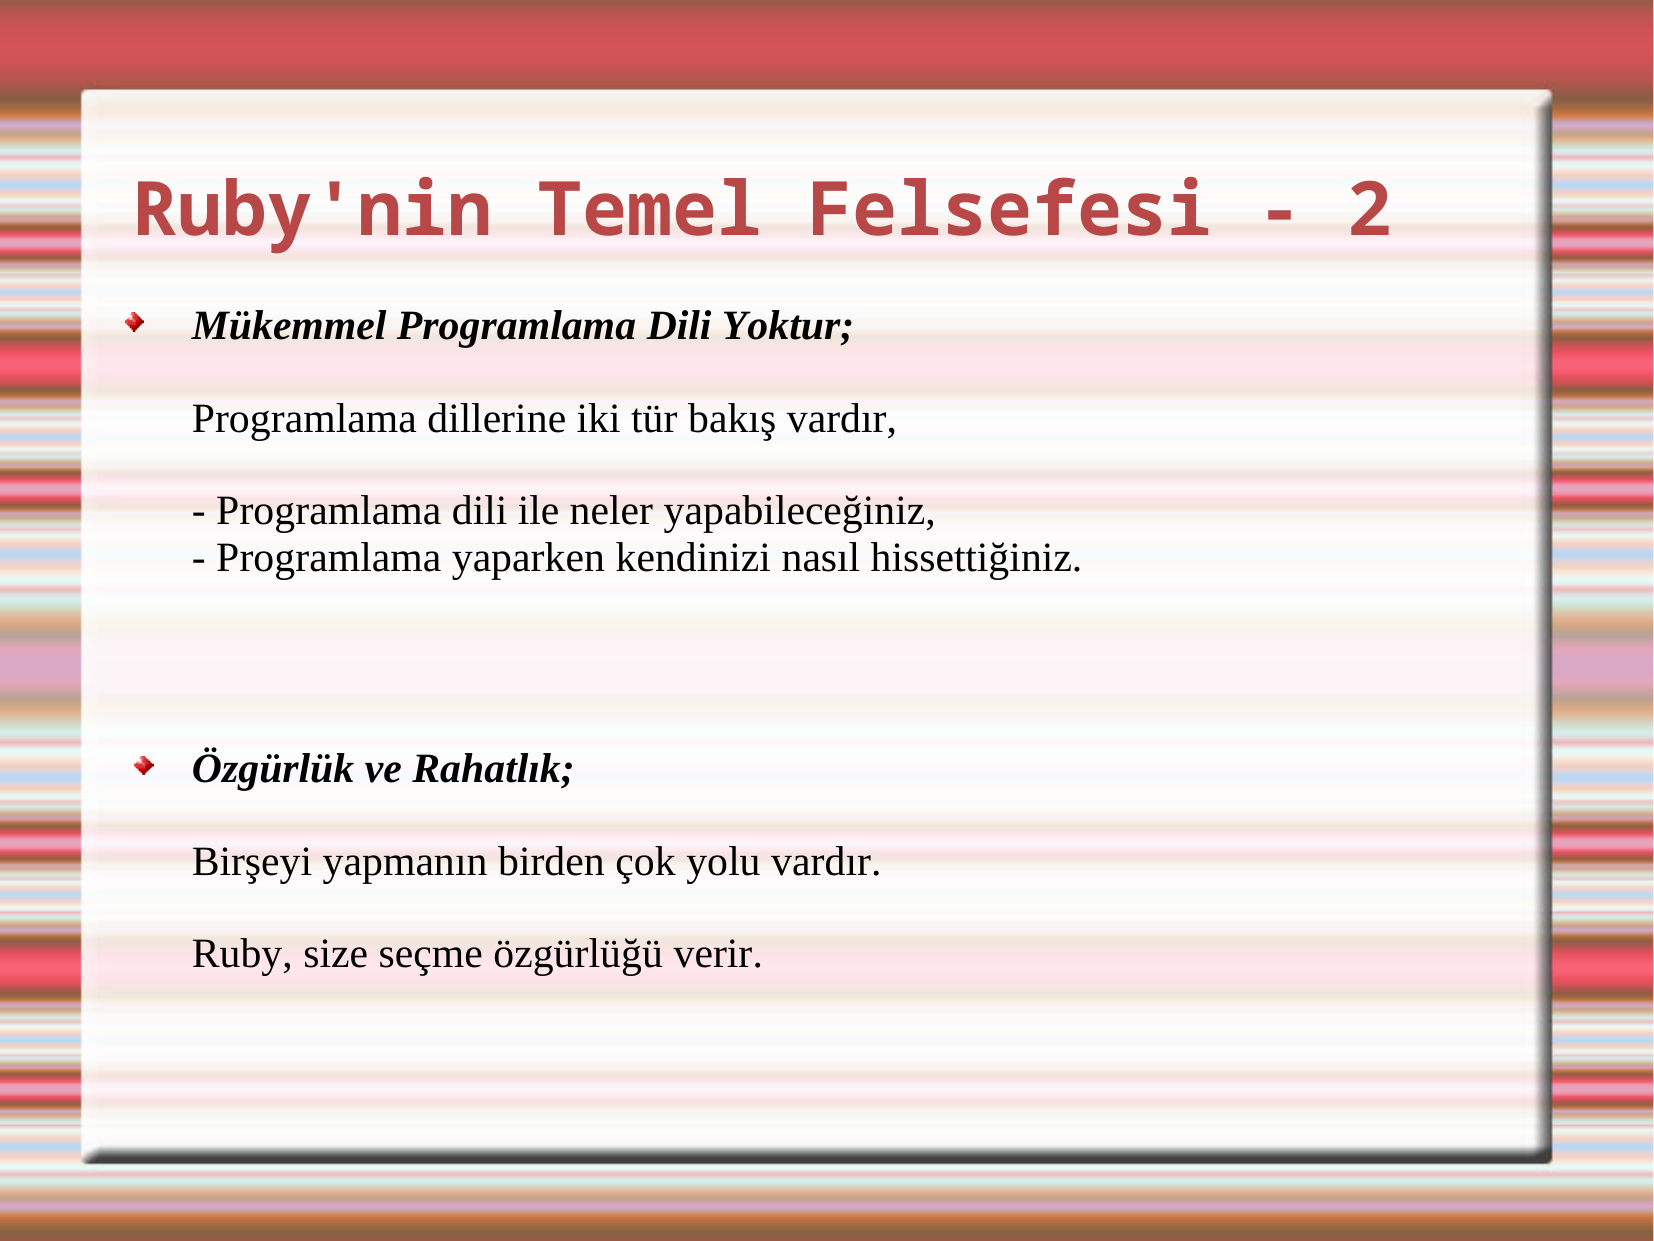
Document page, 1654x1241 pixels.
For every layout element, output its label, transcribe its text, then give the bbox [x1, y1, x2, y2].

text_box Mükemmel Programlama Dili Yoktur; Programlama dillerine iki tür bakış vardır, - Programlama dili ile neler yapabileceğiniz, - Programlama yaparken kendinizi nasıl hissettiğiniz. [177, 295, 1447, 681]
picture [0, 0, 1654, 1241]
text_box Ruby'nin Temel Felsefesi - 2 [118, 147, 1506, 249]
text_box Özgürlük ve Rahatlık; Birşeyi yapmanın birden çok yolu vardır. Ruby, size seçme özgürlüğü verir. [177, 738, 1241, 985]
